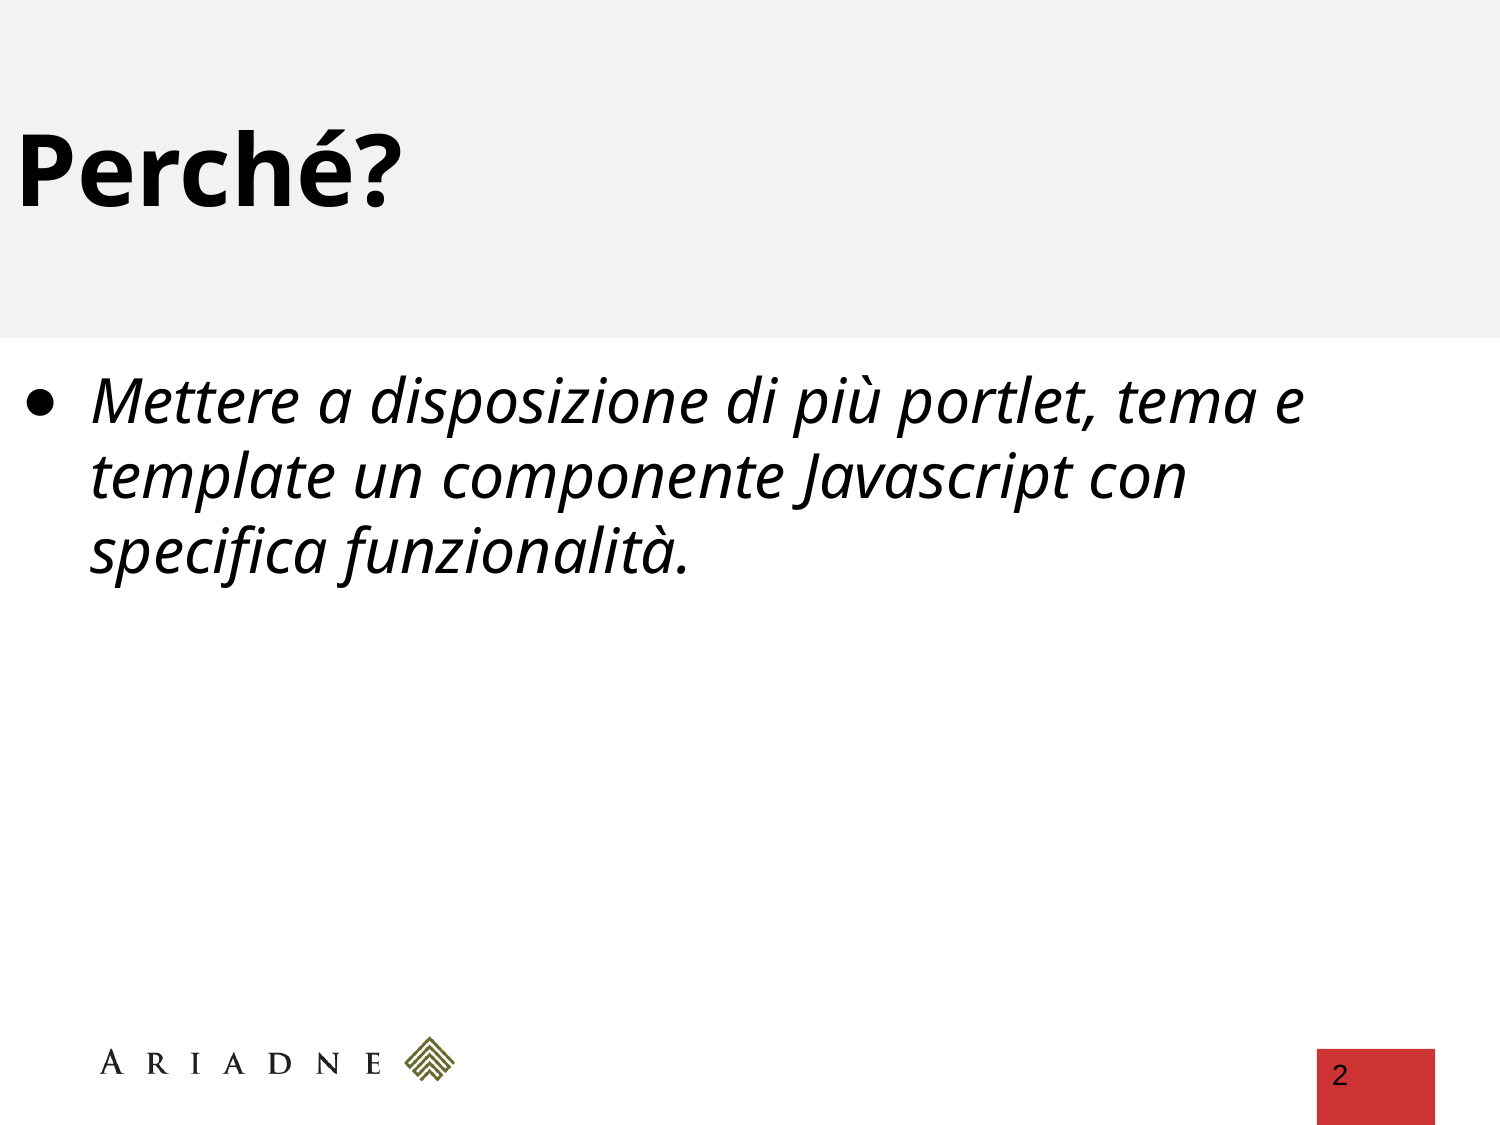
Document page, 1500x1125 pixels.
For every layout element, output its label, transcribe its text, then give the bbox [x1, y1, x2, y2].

title Perché? [0, 0, 1500, 339]
slide_number <number> [1316, 1048, 1436, 1125]
picture [100, 1036, 455, 1083]
subtitle Mettere a disposizione di più portlet, tema e template un componente Javascript con specifica funzionalità. [0, 346, 1423, 943]
